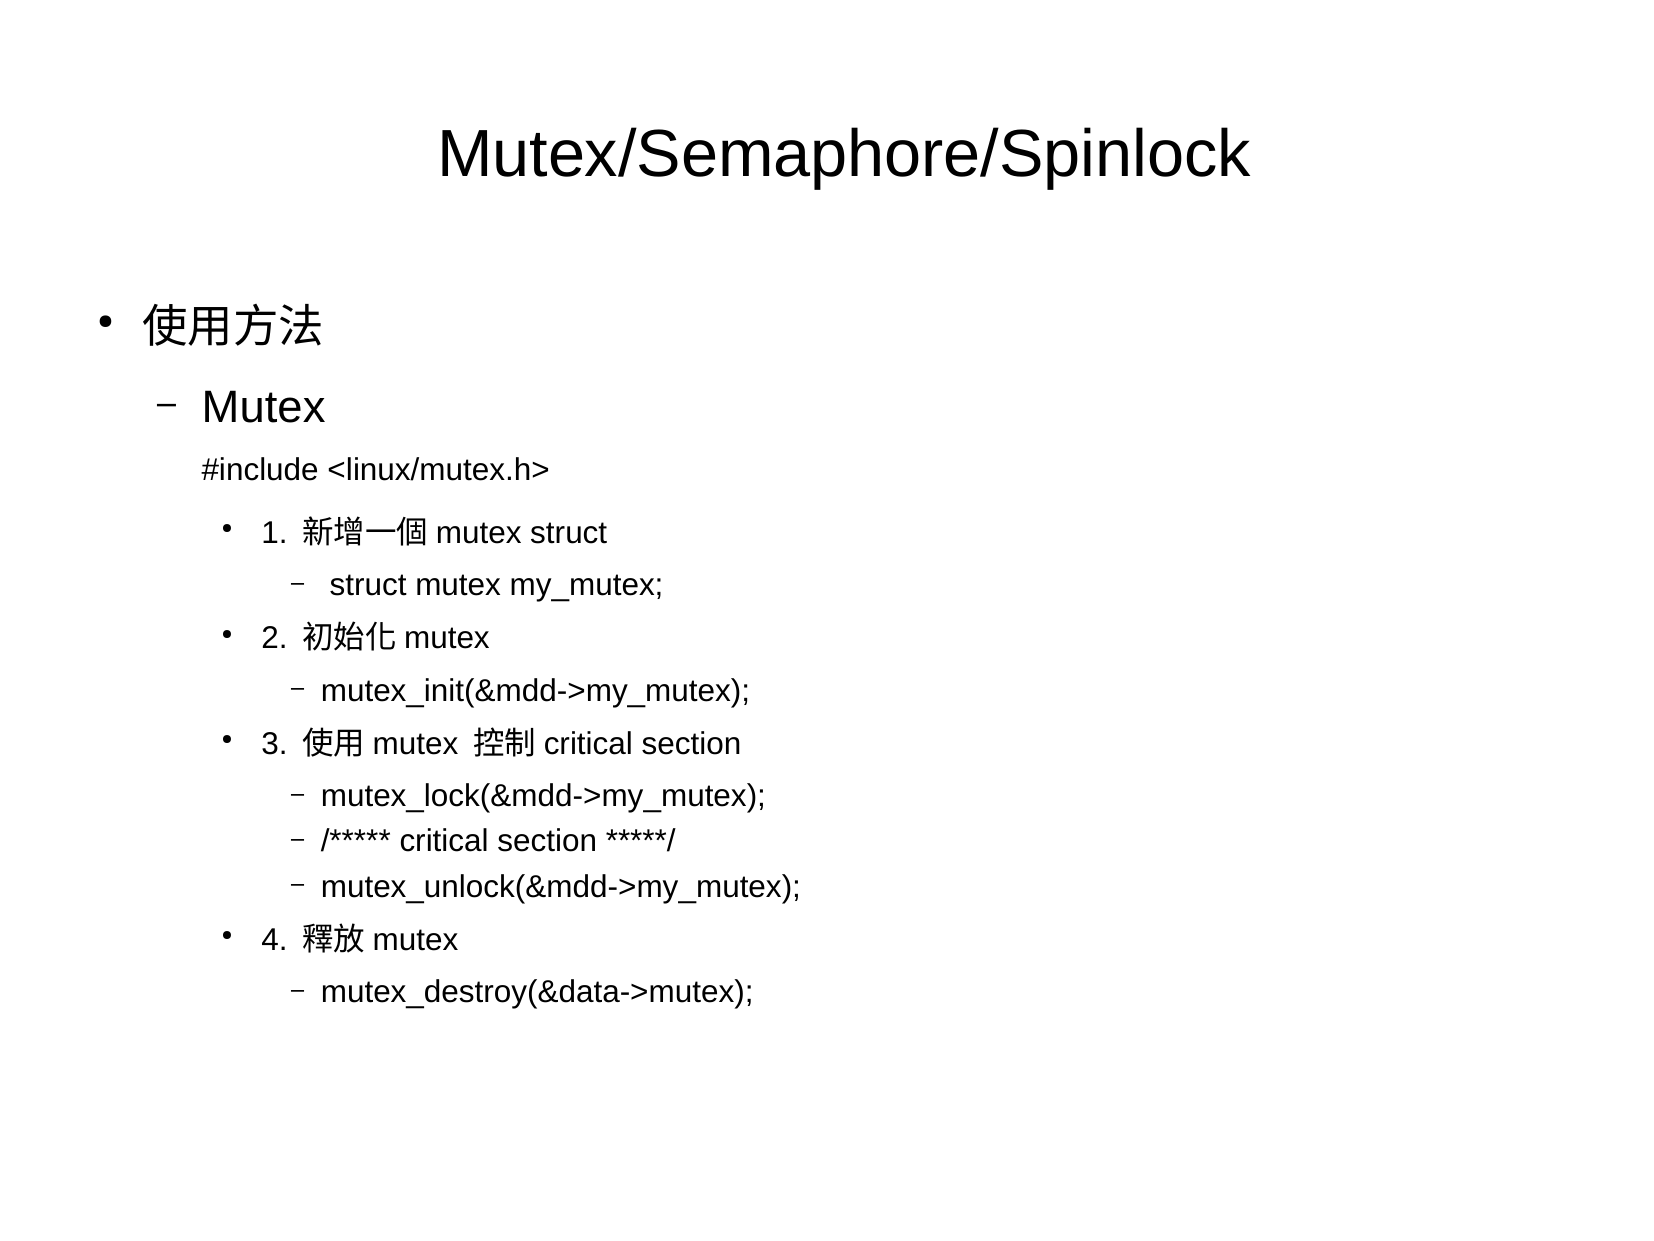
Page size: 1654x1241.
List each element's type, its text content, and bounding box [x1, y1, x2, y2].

list 使用方法 Mutex #include <linux/mutex.h> 1. 新增一個mutex struct struct mutex my_mutex; 2. 初始化mutex mutex_init(&mdd->my_mutex); 3. 使用mutex 控制critical section mutex_lock(&mdd->my_mutex); /***** critical section *****/ mutex_unlock(&mdd->my_mutex); 4. 釋放mutex mutex_destroy(&data->mutex); [82, 290, 1571, 1010]
title Mutex/Semaphore/Spinlock [82, 49, 1571, 257]
